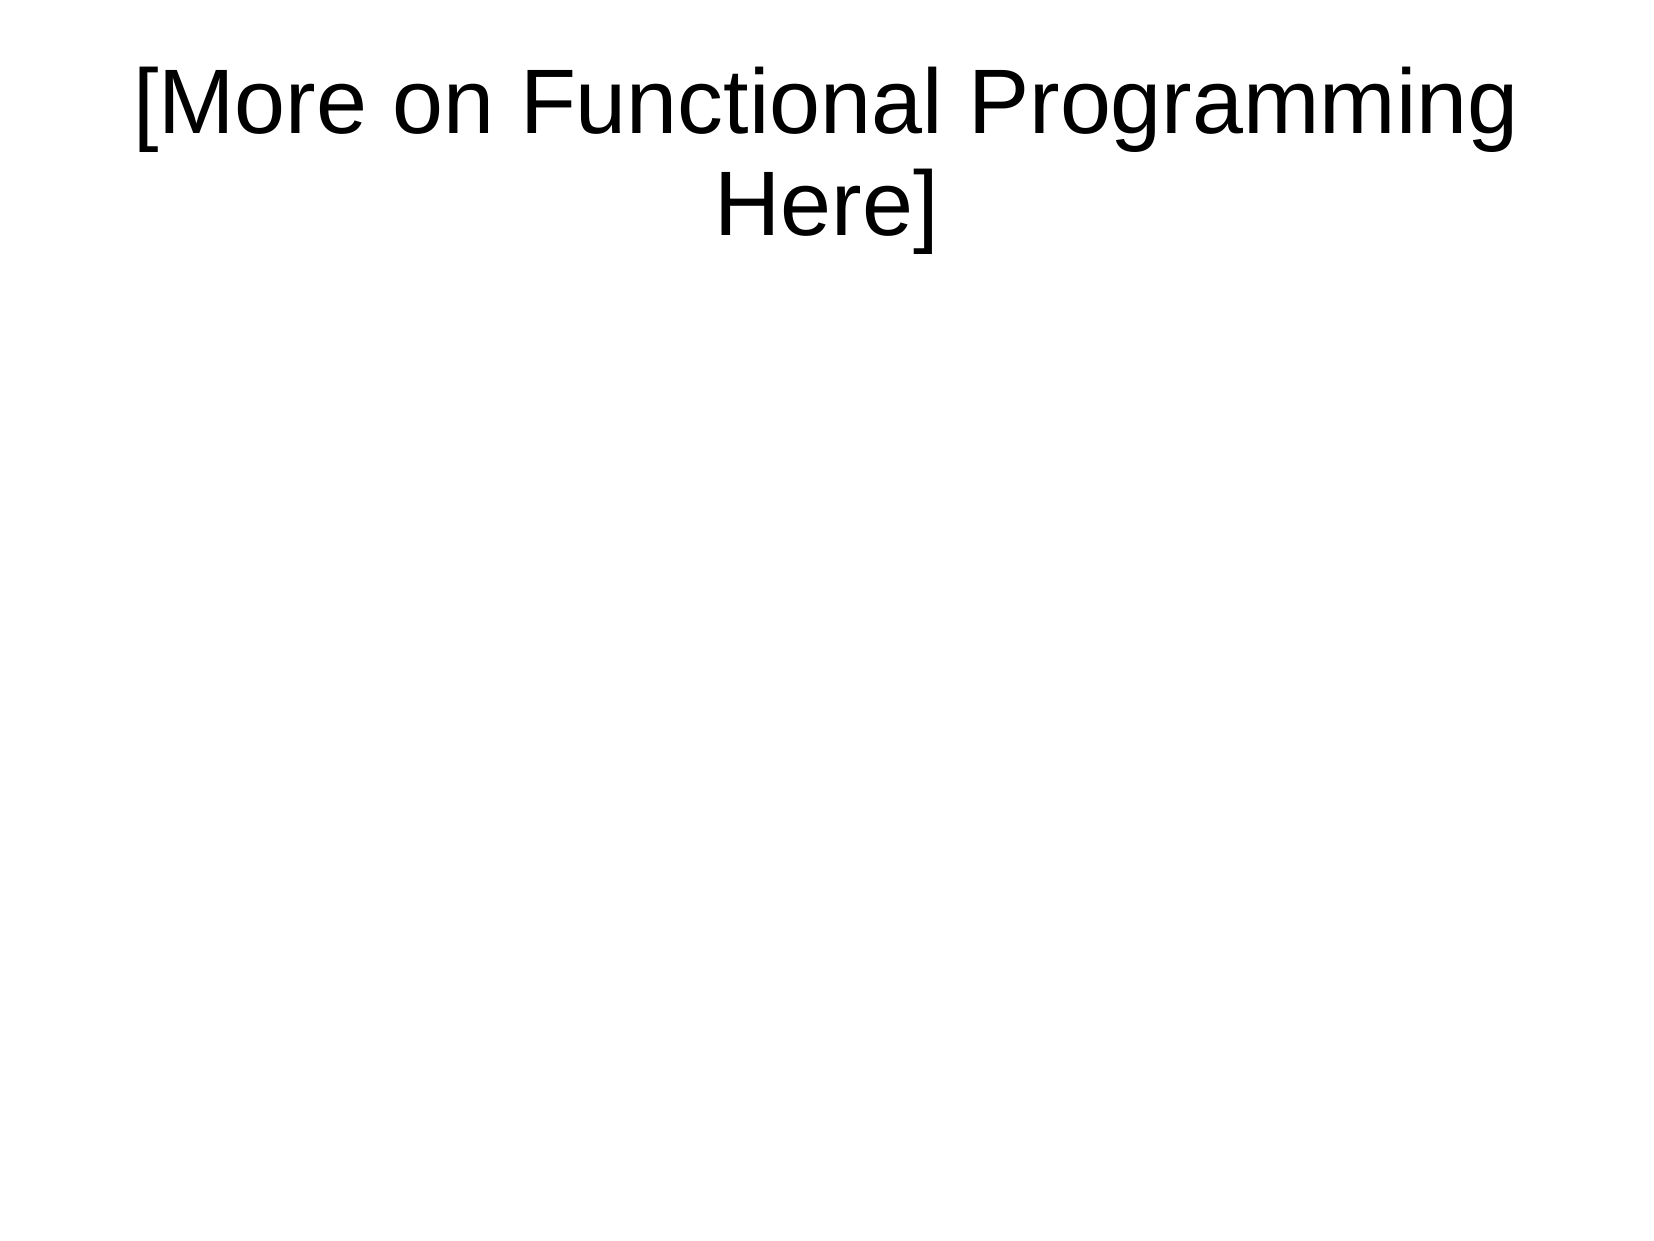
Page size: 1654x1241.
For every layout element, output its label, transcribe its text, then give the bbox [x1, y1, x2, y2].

title [More on Functional Programming Here] [82, 49, 1571, 257]
